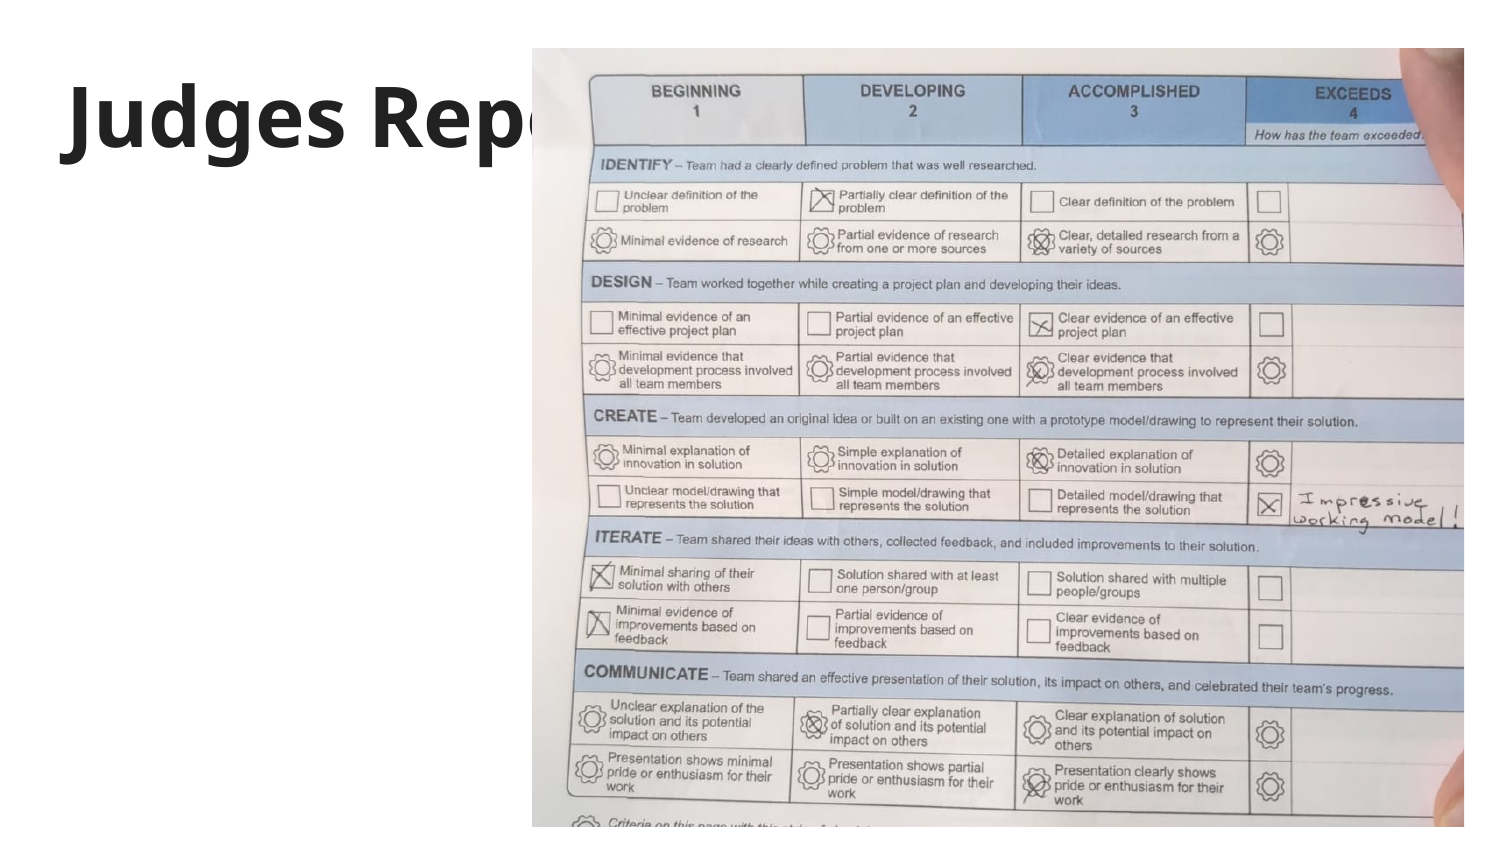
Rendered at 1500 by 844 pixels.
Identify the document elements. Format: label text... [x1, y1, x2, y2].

title Judges Reports [51, 48, 532, 180]
picture [532, 48, 1465, 827]
